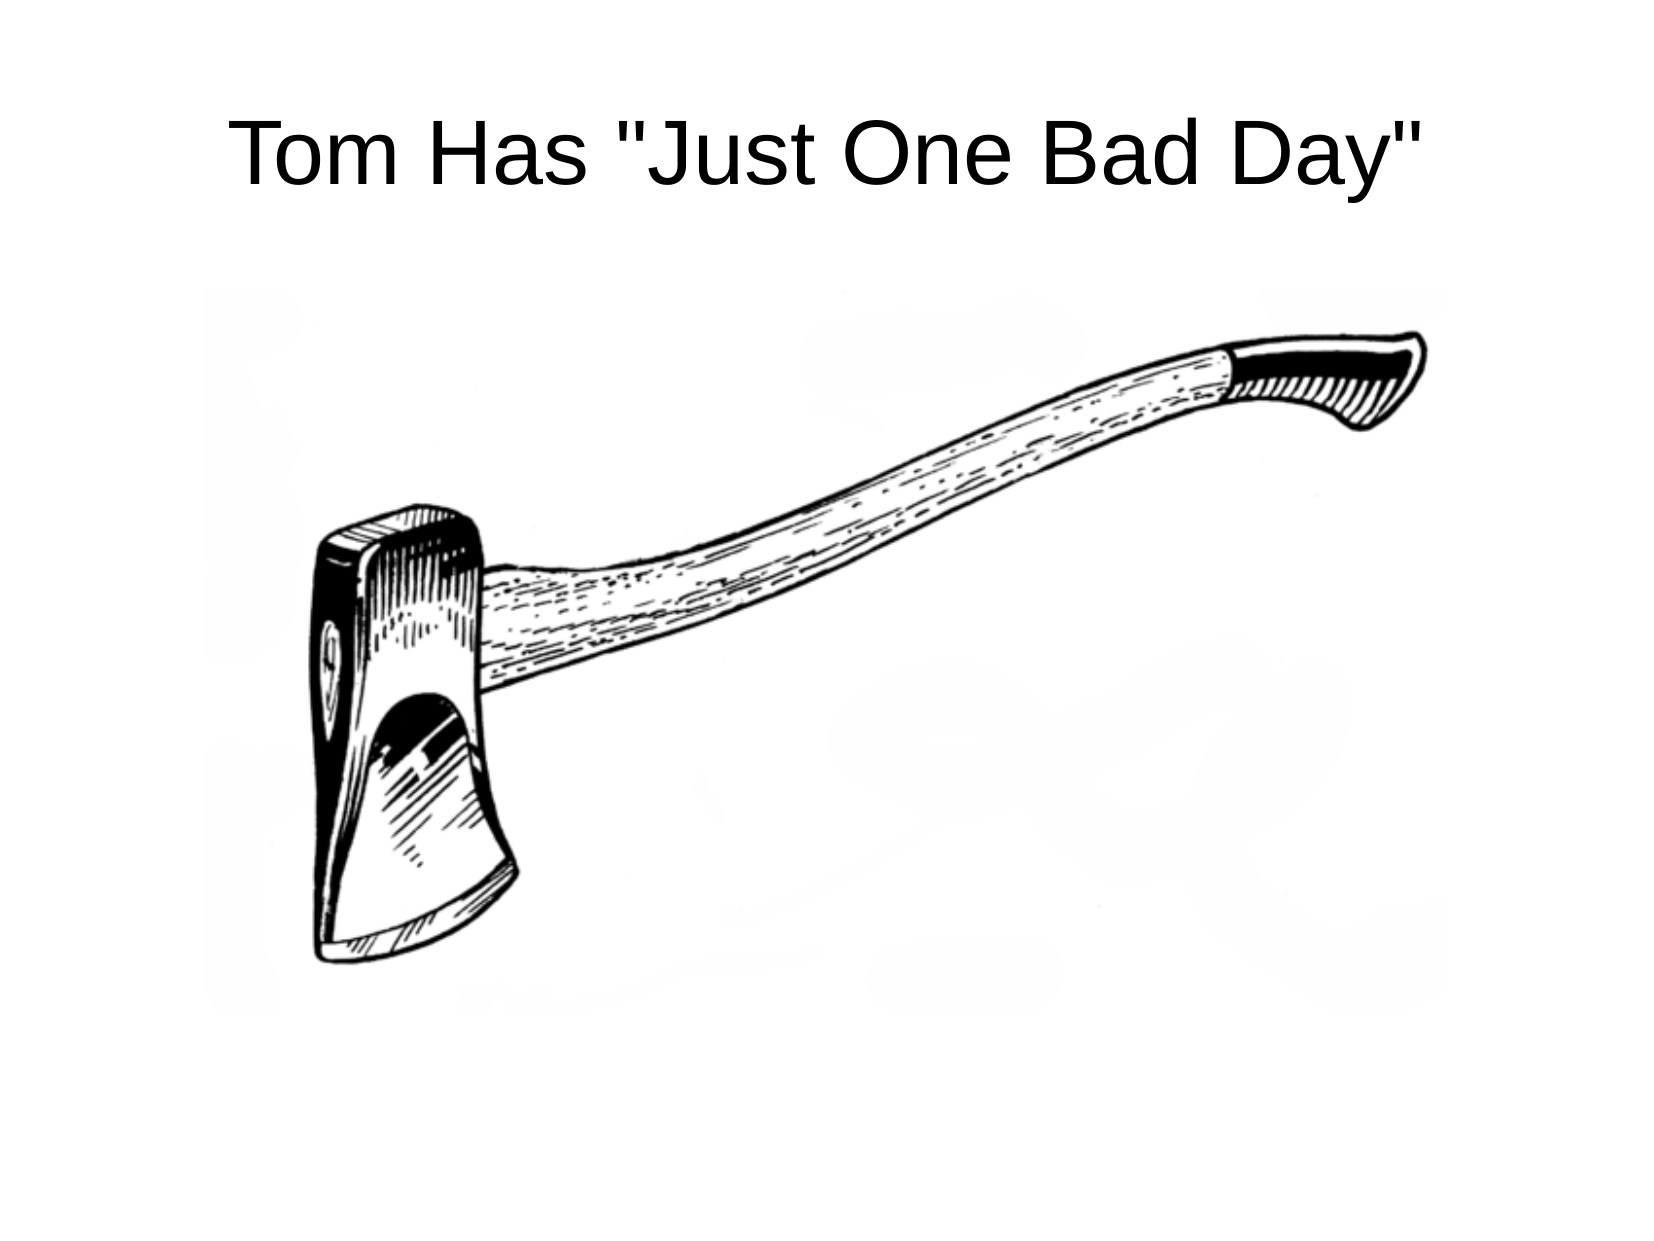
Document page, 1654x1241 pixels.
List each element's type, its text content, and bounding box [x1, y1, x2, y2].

title Tom Has "Just One Bad Day" [82, 49, 1571, 257]
picture [204, 290, 1449, 1010]
